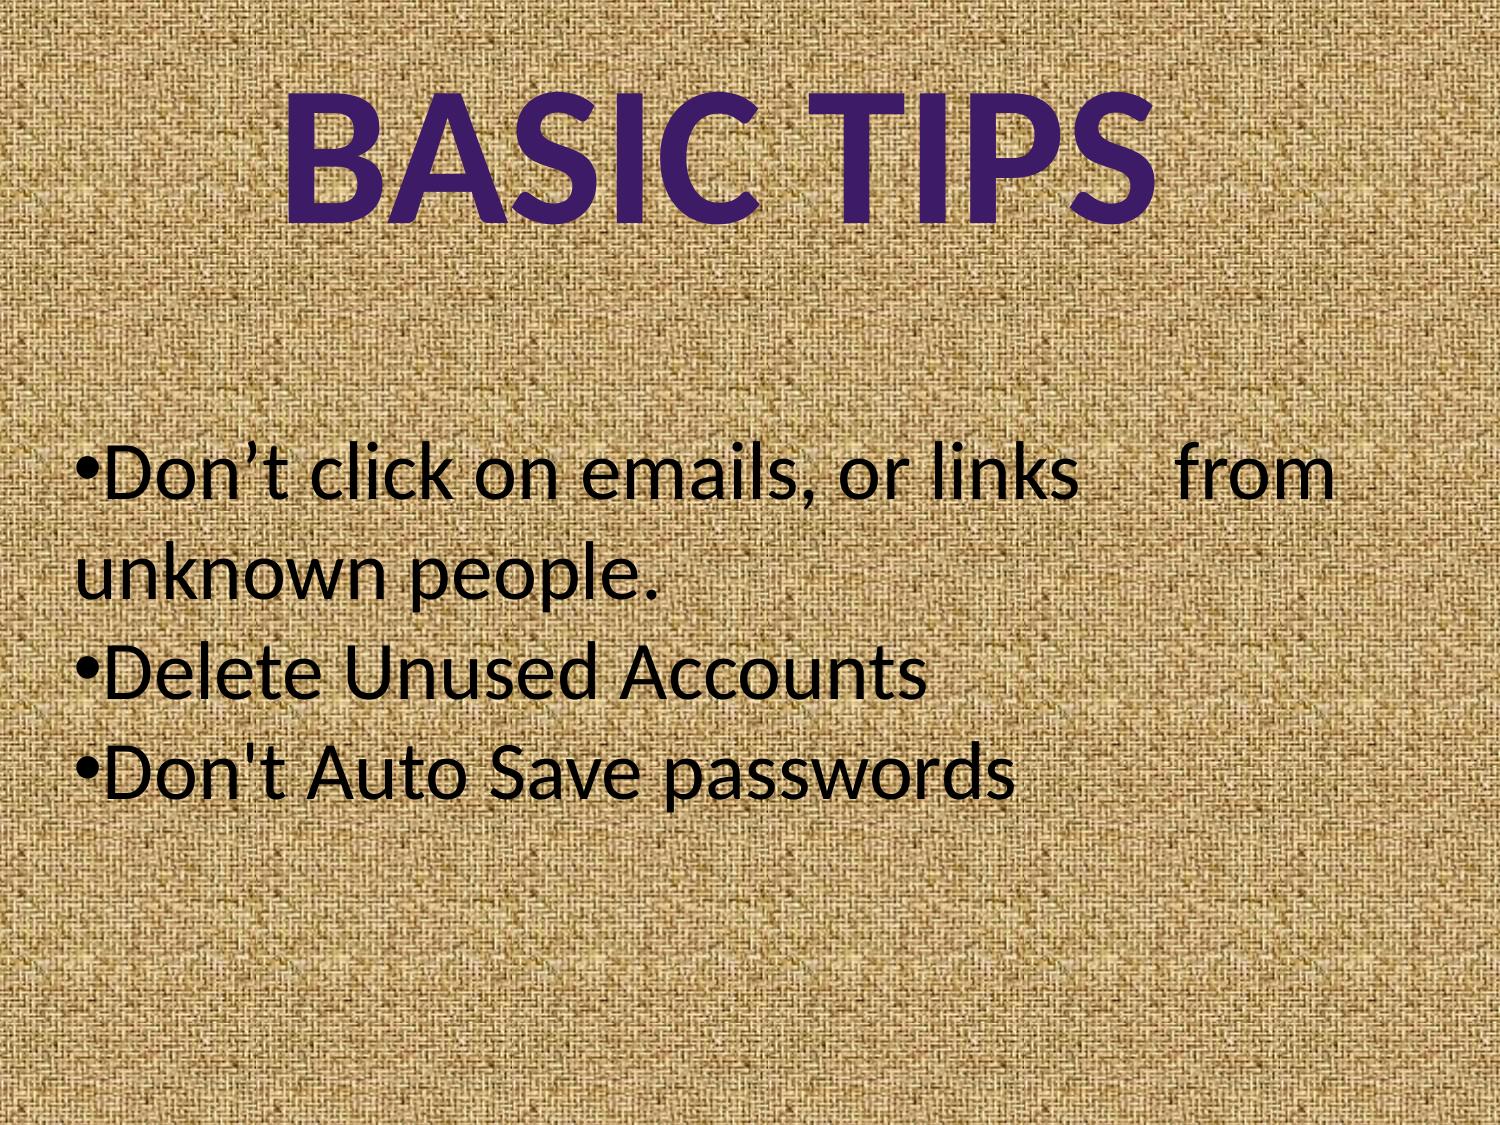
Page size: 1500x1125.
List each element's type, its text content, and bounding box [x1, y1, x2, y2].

text_box Don’t click on emails, or links from unknown people. Delete Unused Accounts Don't Auto Save passwords [59, 409, 1477, 824]
text_box Basic TIPS [262, 16, 1177, 272]
picture [0, 0, 1500, 1125]
